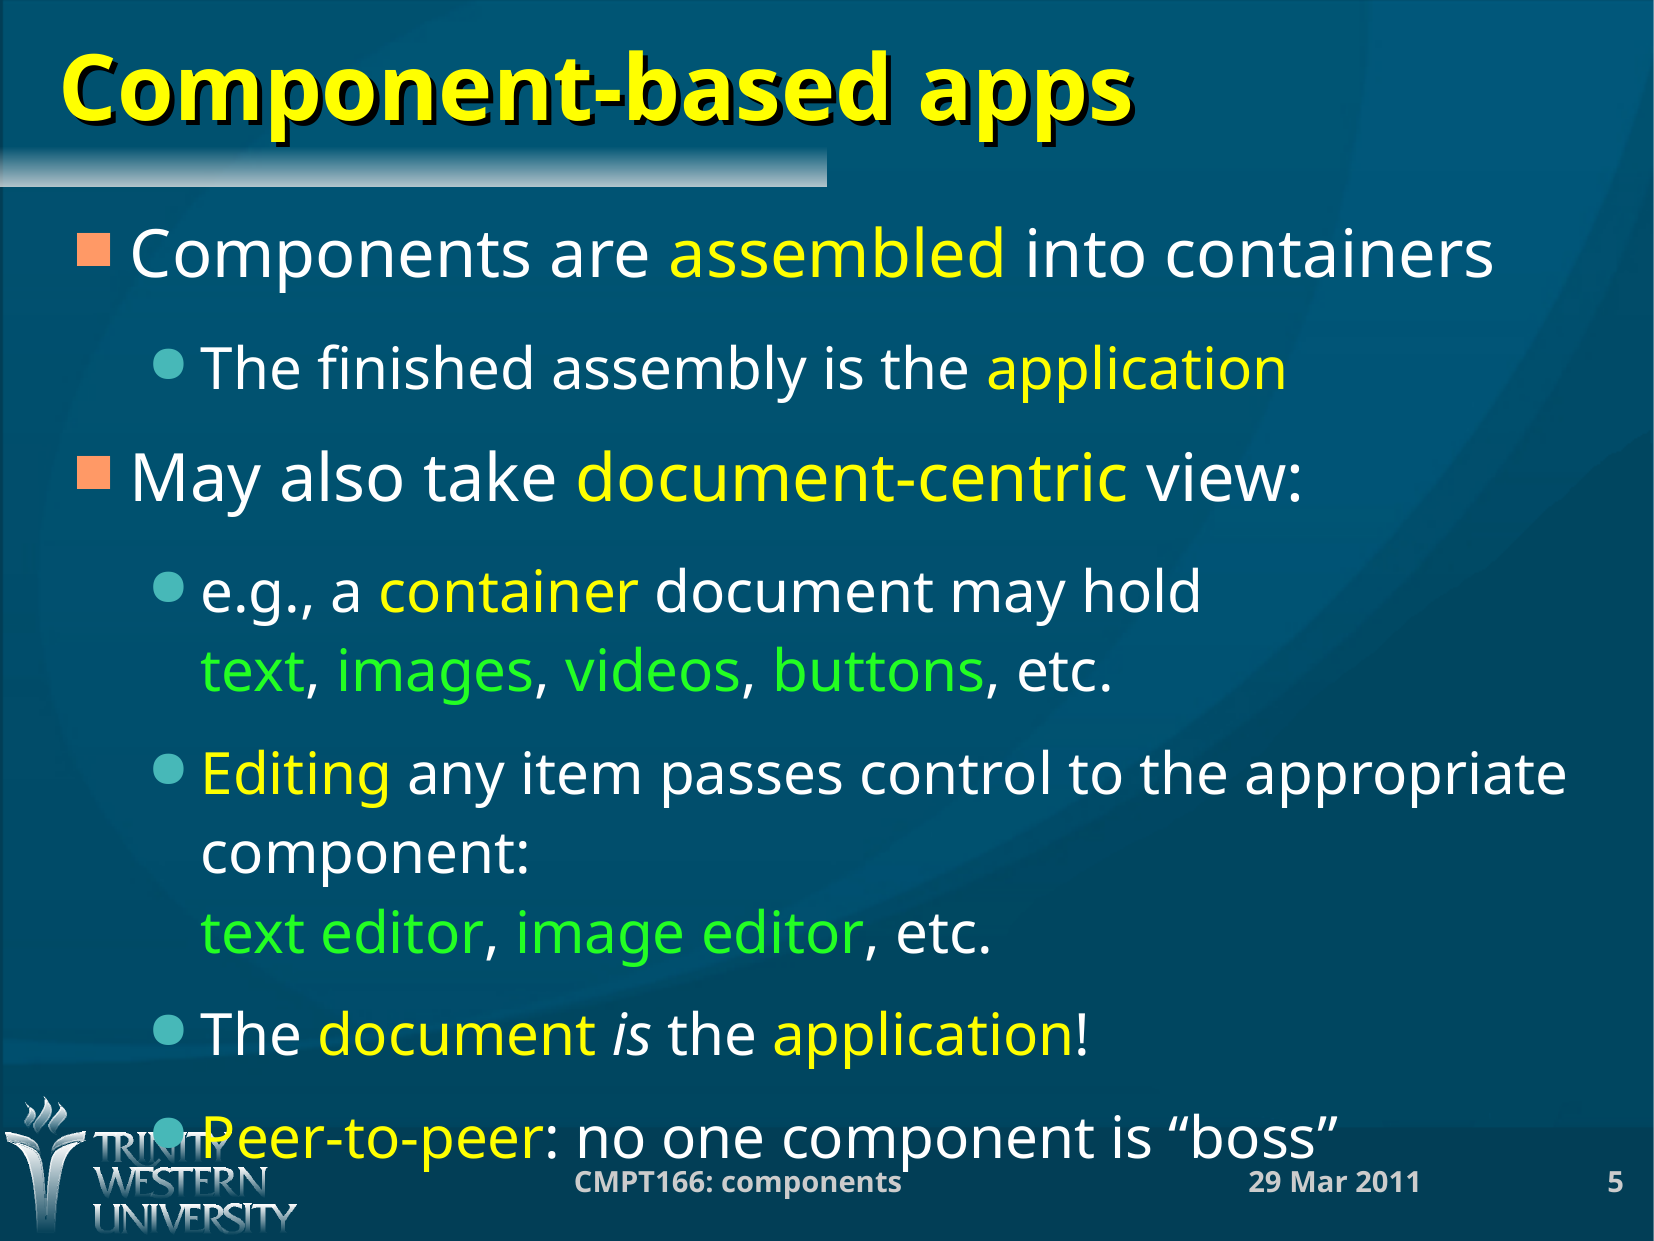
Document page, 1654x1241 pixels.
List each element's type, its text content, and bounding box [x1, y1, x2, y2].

list Components are assembled into containers The finished assembly is the application May also take document-centric view: e.g., a container document may hold text, images, videos, buttons, etc. Editing any item passes control to the appropriate component: text editor, image editor, etc. The document is the application! Peer-to-peer: no one component is “boss” [59, 206, 1625, 1058]
text_box Client Browser [0, 154, 827, 158]
title Component-based apps [59, 19, 1595, 148]
picture [38, 1227, 54, 1232]
